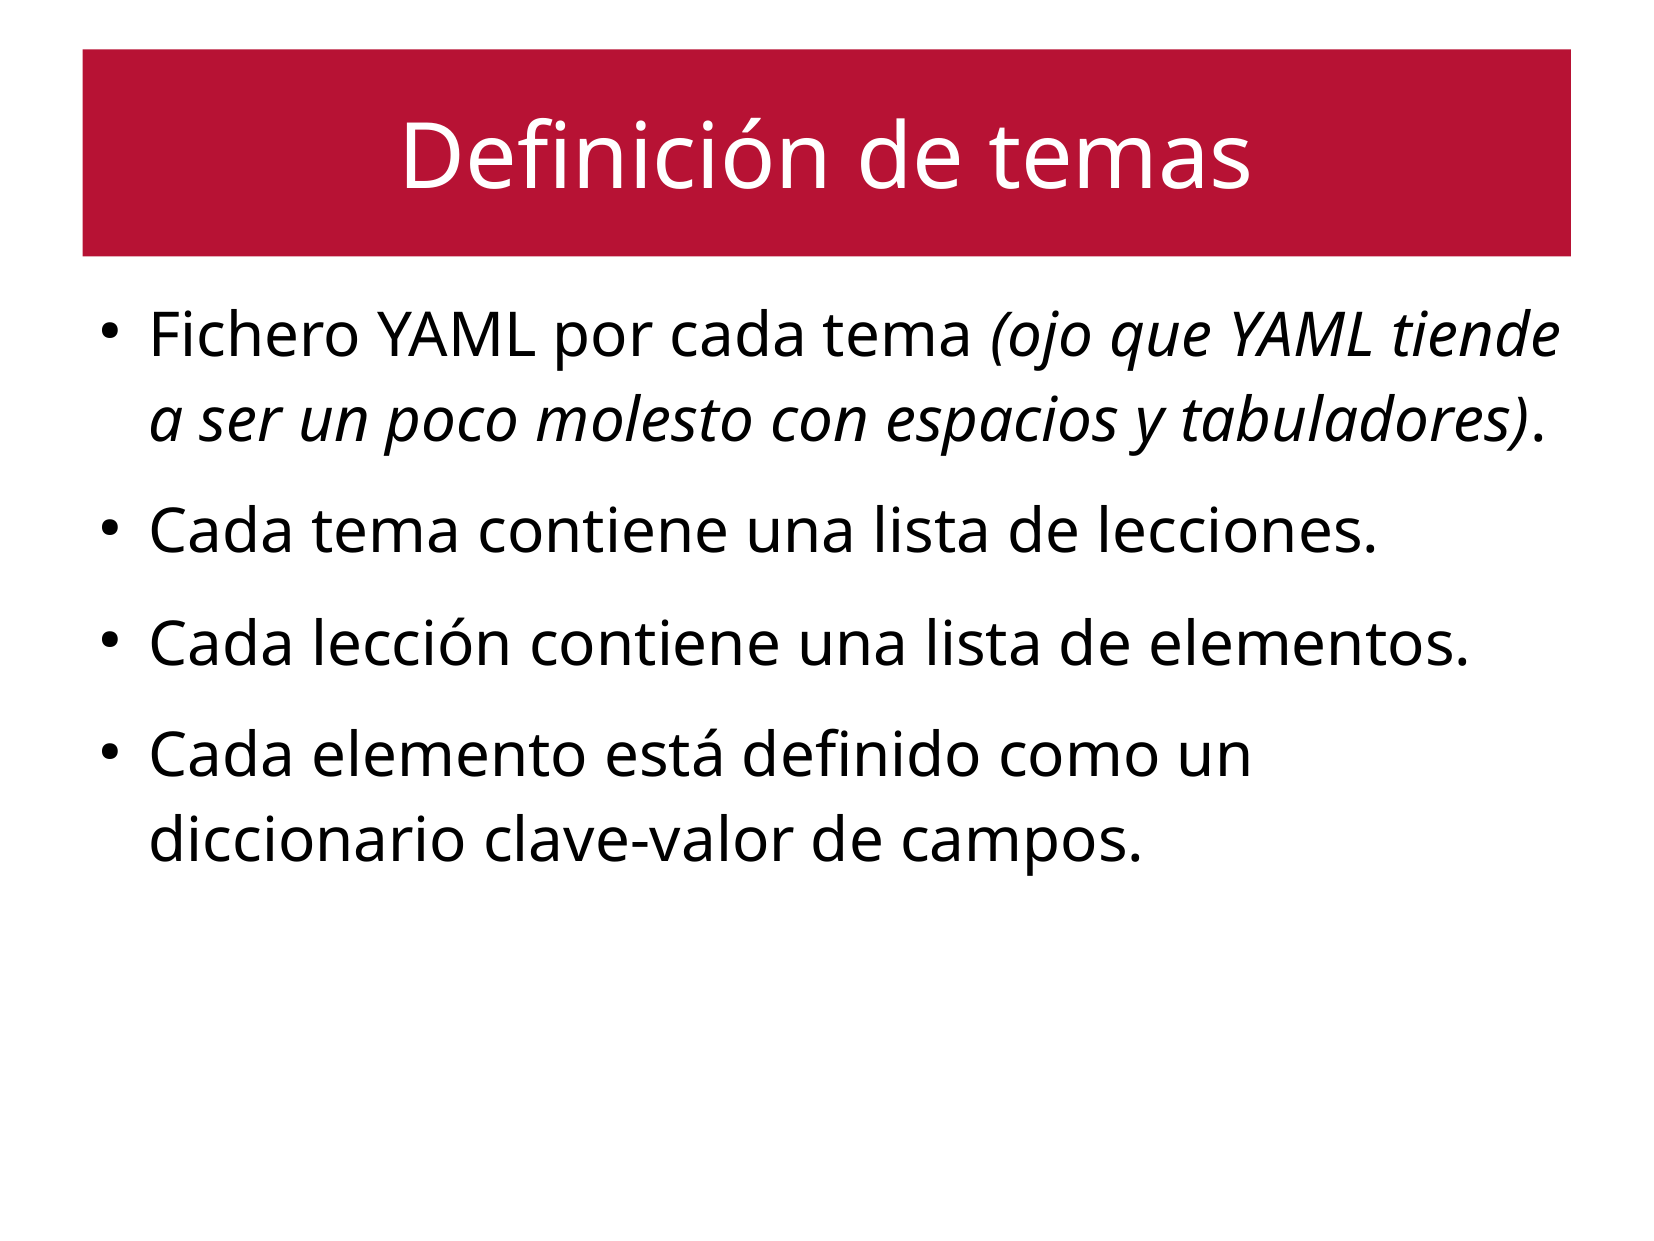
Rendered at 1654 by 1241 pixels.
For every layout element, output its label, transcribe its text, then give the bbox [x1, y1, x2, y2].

list Fichero YAML por cada tema (ojo que YAML tiende a ser un poco molesto con espacios y tabuladores). Cada tema contiene una lista de lecciones. Cada lección contiene una lista de elementos. Cada elemento está definido como un diccionario clave-valor de campos. [82, 290, 1571, 1010]
title Definición de temas [82, 49, 1571, 257]
